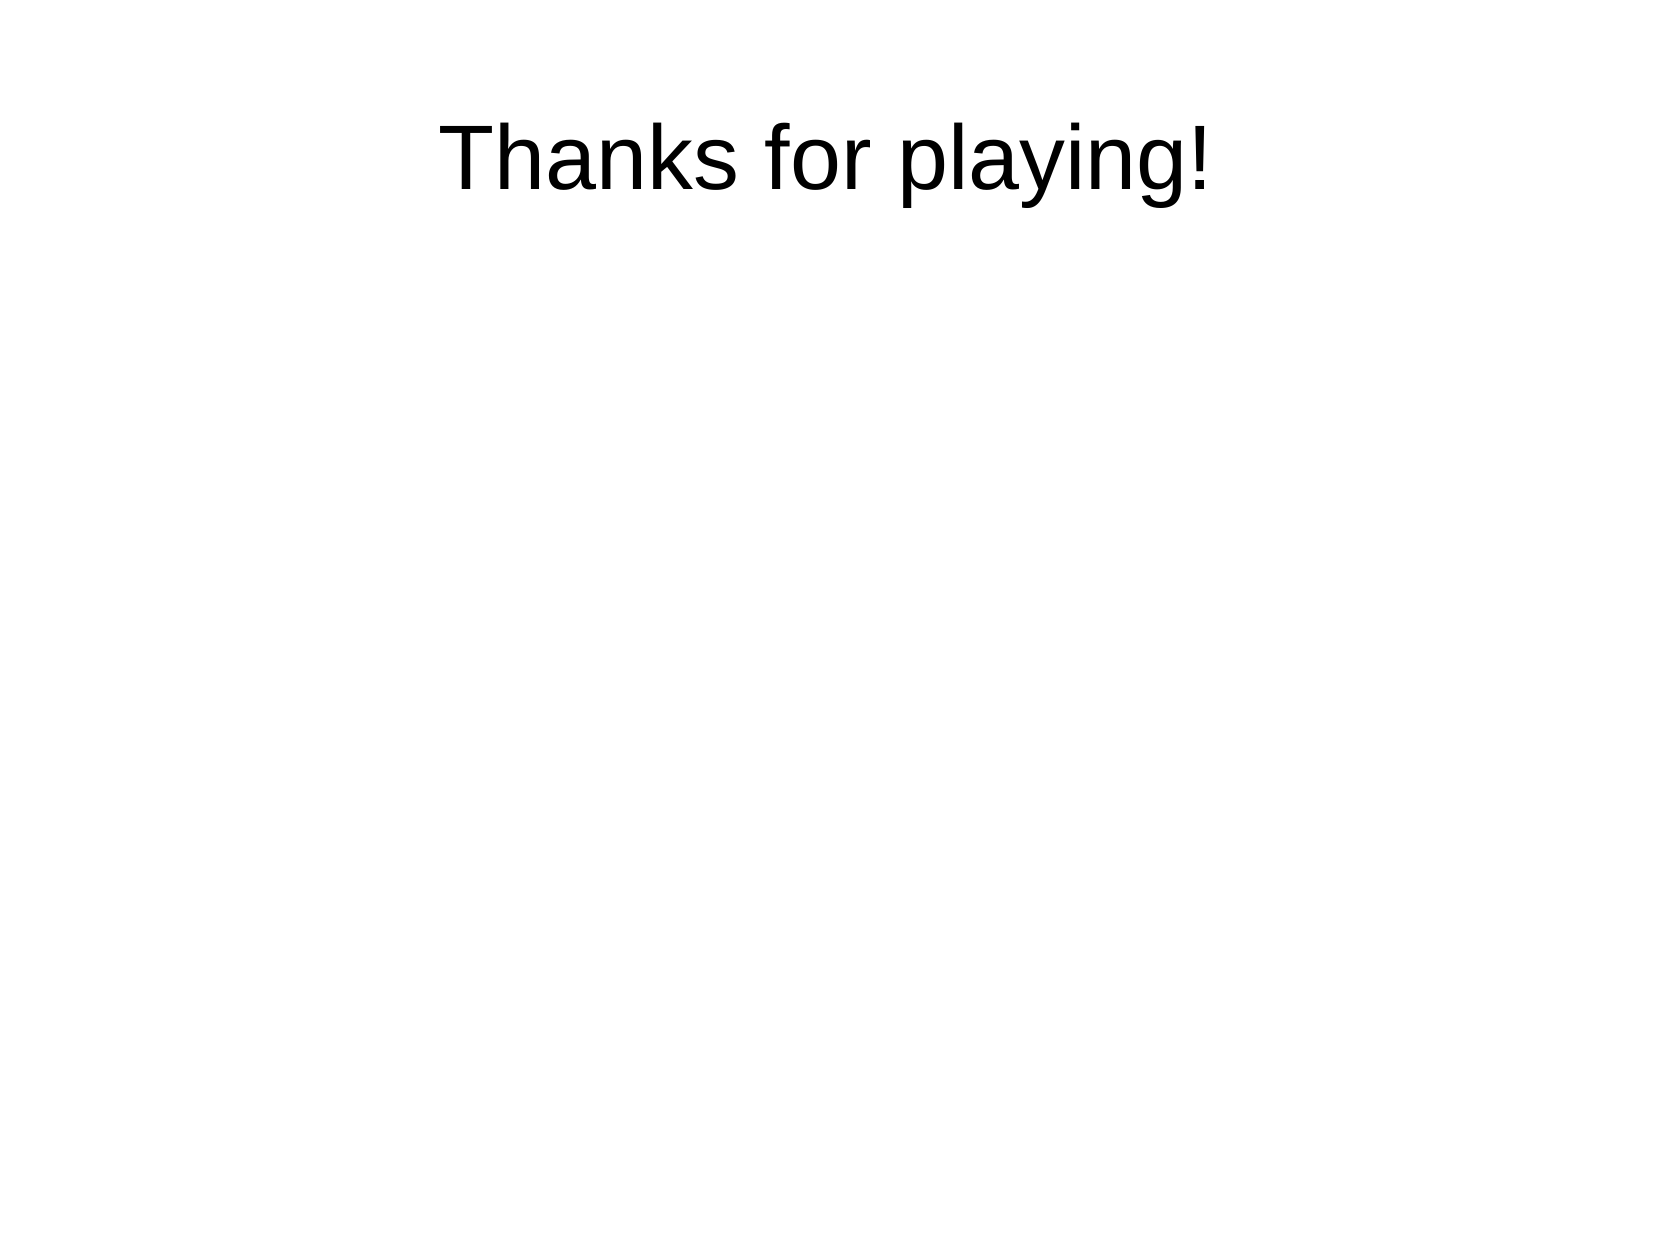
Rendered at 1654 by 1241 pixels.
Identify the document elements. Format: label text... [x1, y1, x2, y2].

title Thanks for playing! [82, 49, 1571, 257]
